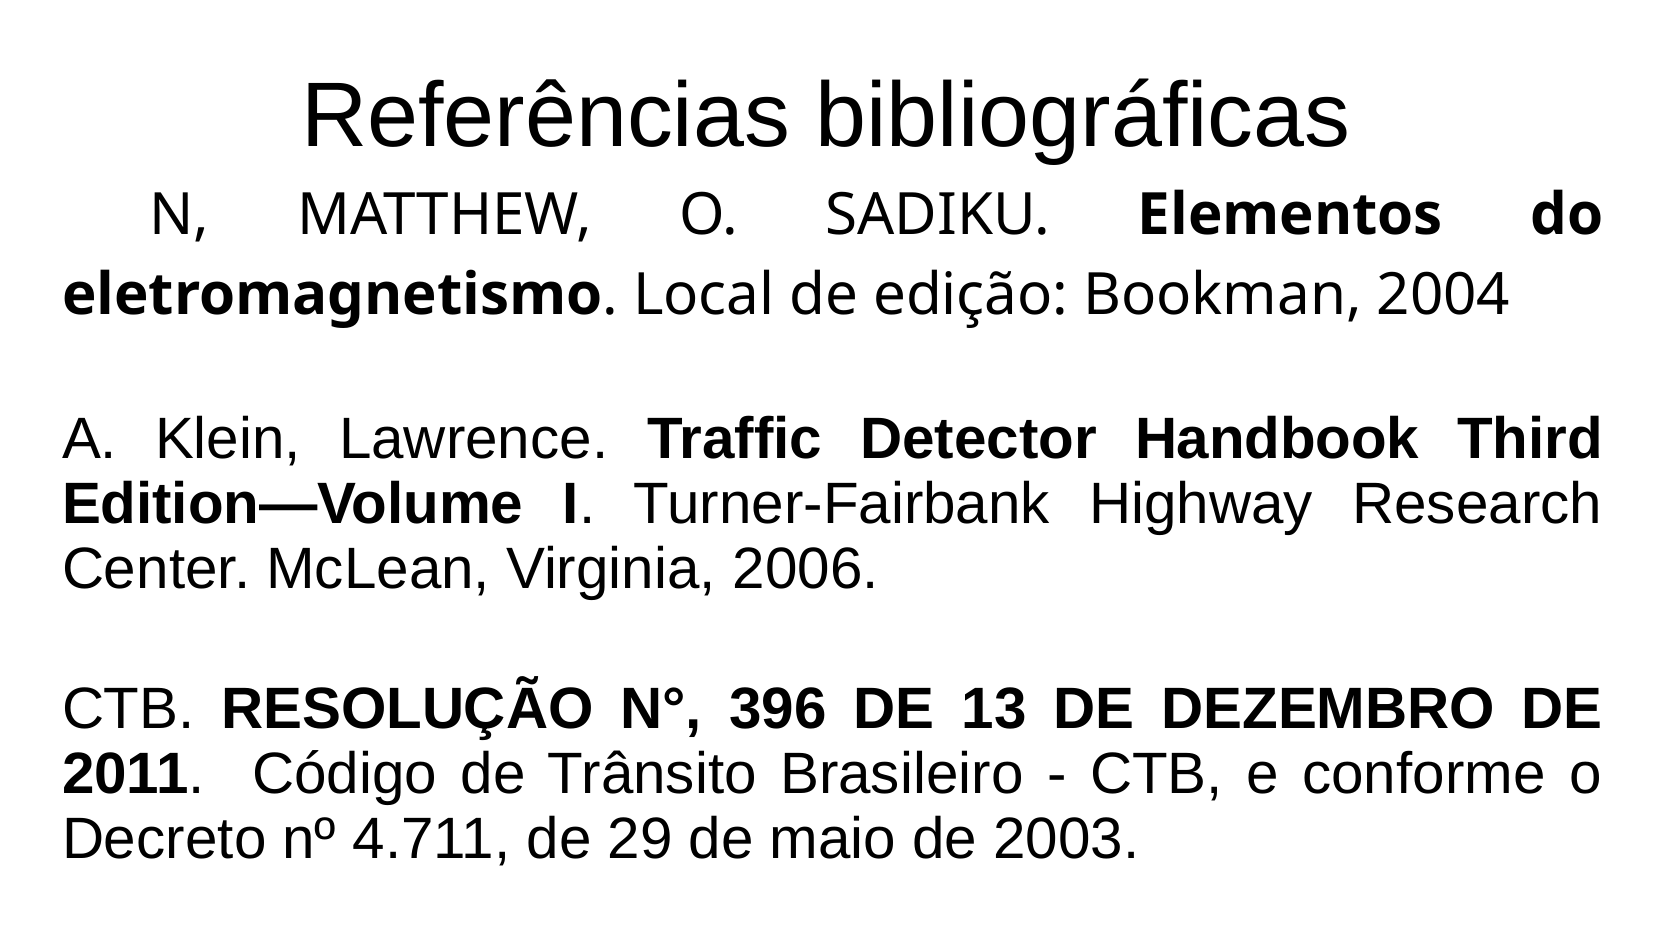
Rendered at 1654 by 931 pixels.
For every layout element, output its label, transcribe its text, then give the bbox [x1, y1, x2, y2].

text_box N, MATTHEW, O. SADIKU. Elementos do eletromagnetismo. Local de edição: Bookman, 2004 A. Klein, Lawrence. Traffic Detector Handbook Third Edition—Volume I. Turner-Fairbank Highway Research Center. McLean, Virginia, 2006. CTB. RESOLUÇÃO N°, 396 DE 13 DE DEZEMBRO DE 2011. Código de Trânsito Brasileiro - CTB, e conforme o Decreto nº 4.711, de 29 de maio de 2003. [47, 165, 1619, 924]
title Referências bibliográficas [82, 12, 1571, 165]
